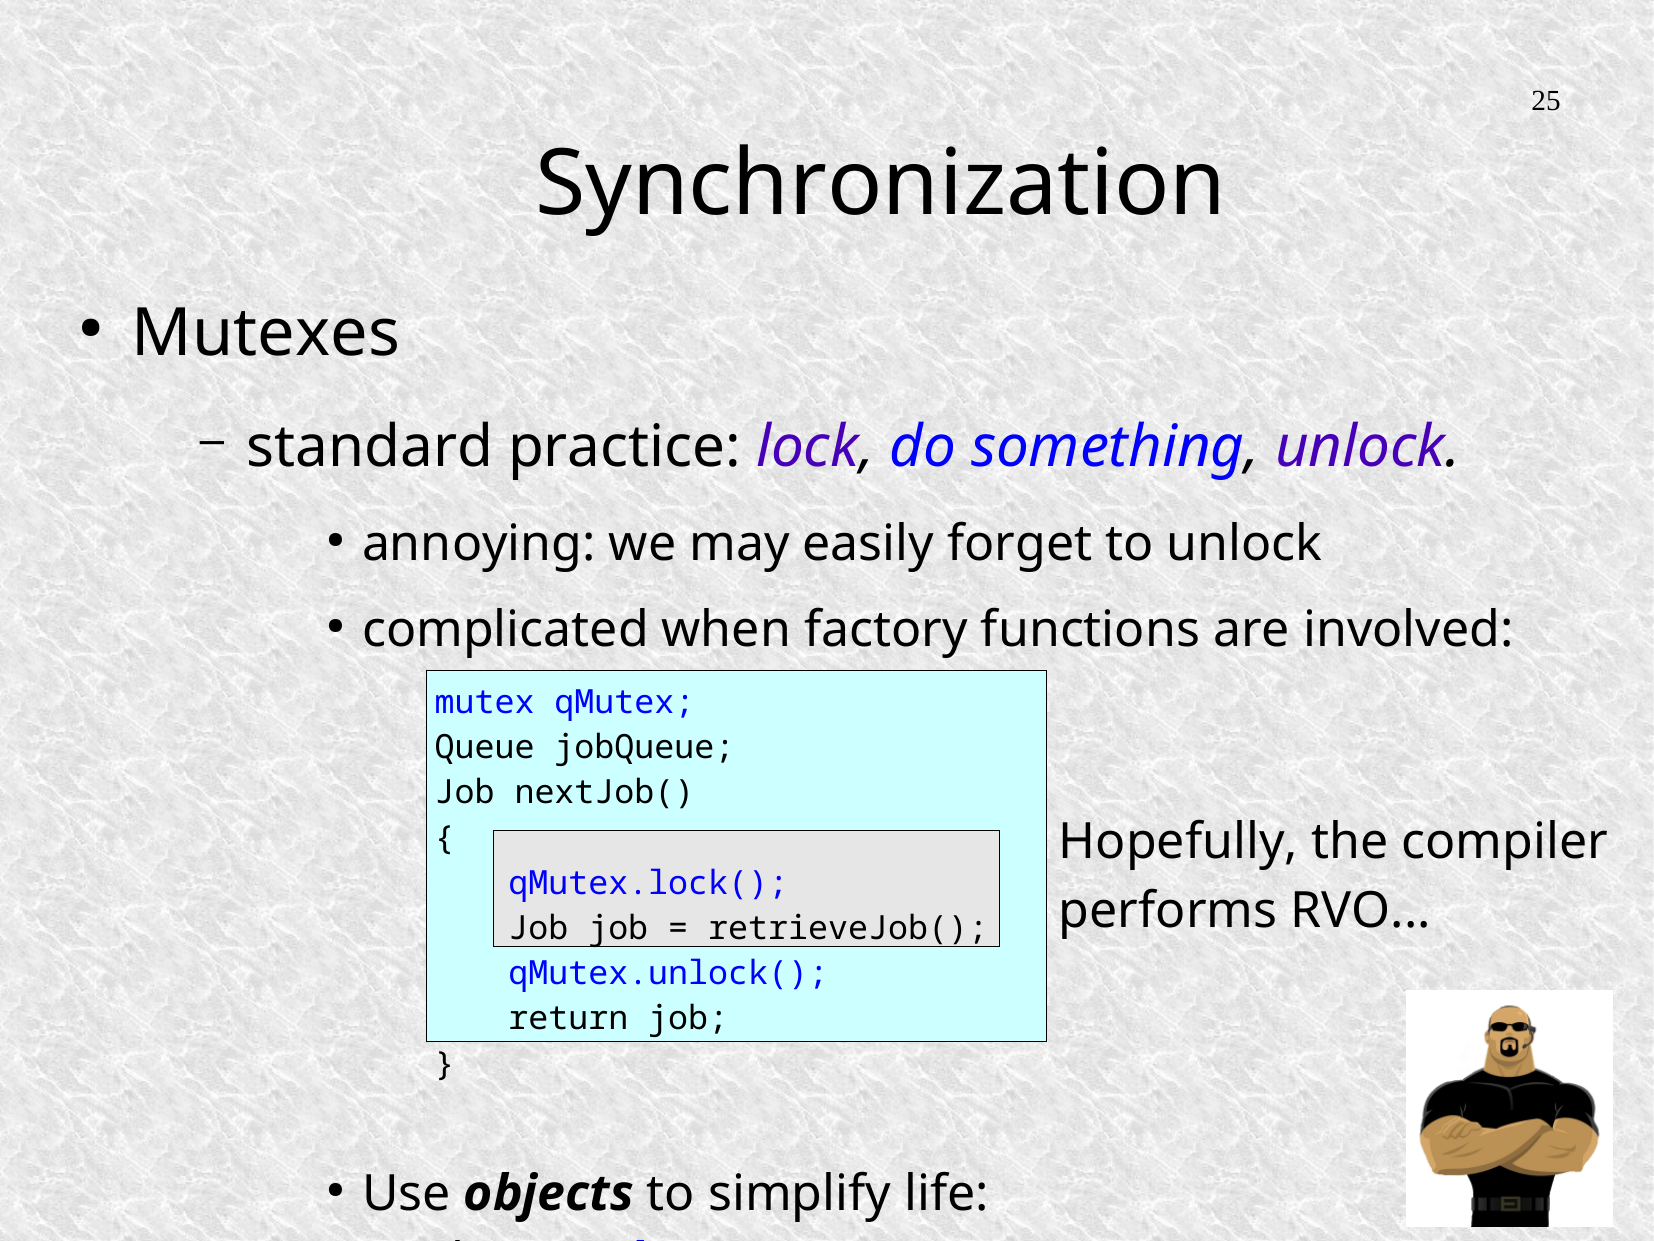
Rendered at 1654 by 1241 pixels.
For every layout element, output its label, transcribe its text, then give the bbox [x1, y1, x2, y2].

title Synchronization [123, 73, 1536, 284]
list Mutexes standard practice: lock, do something, unlock. annoying: we may easily forget to unlock complicated when factory functions are involved: Use objects to simplify life: apply guards. [60, 284, 1617, 1208]
text_box mutex qMutex; Queue jobQueue; Job nextJob() { qMutex.lock(); Job job = retrieveJob(); qMutex.unlock(); return job; } [434, 677, 1023, 1040]
text_box [426, 670, 1047, 1042]
text_box Hopefully, the compiler performs RVO... [1055, 802, 1647, 929]
picture [0, 0, 1654, 1241]
